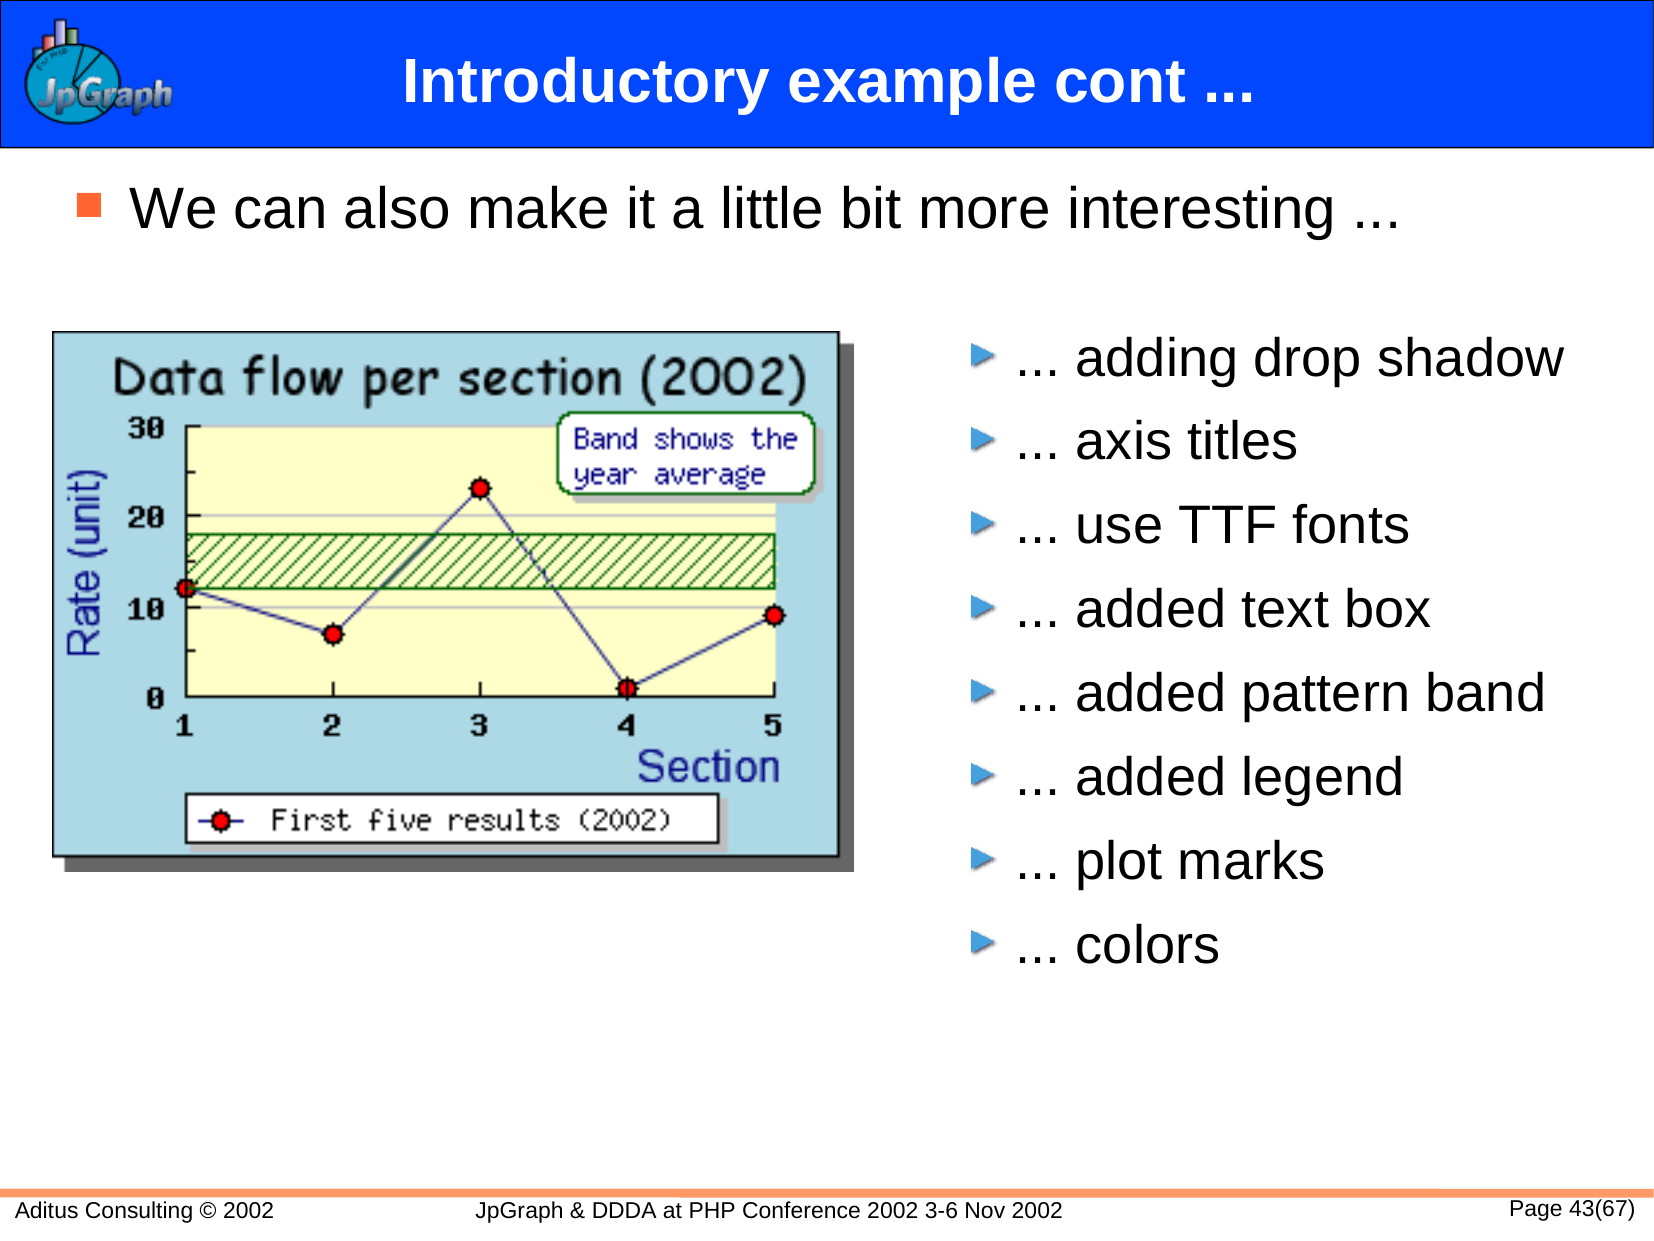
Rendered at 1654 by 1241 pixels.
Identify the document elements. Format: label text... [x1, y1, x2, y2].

picture [968, 676, 999, 707]
picture [968, 340, 999, 371]
list We can also make it a little bit more interesting ... [59, 177, 1575, 340]
picture [968, 844, 999, 874]
picture [968, 927, 999, 958]
picture [20, 17, 123, 128]
title Introductory example cont ... [123, 0, 1536, 163]
picture [52, 331, 854, 872]
picture [968, 424, 999, 455]
text_box ... adding drop shadow ... axis titles ... use TTF fonts ... added text box ... added pattern band ... added legend ... plot marks ... colors [873, 327, 1654, 976]
picture [968, 508, 999, 539]
picture [968, 592, 999, 623]
picture [968, 760, 999, 790]
